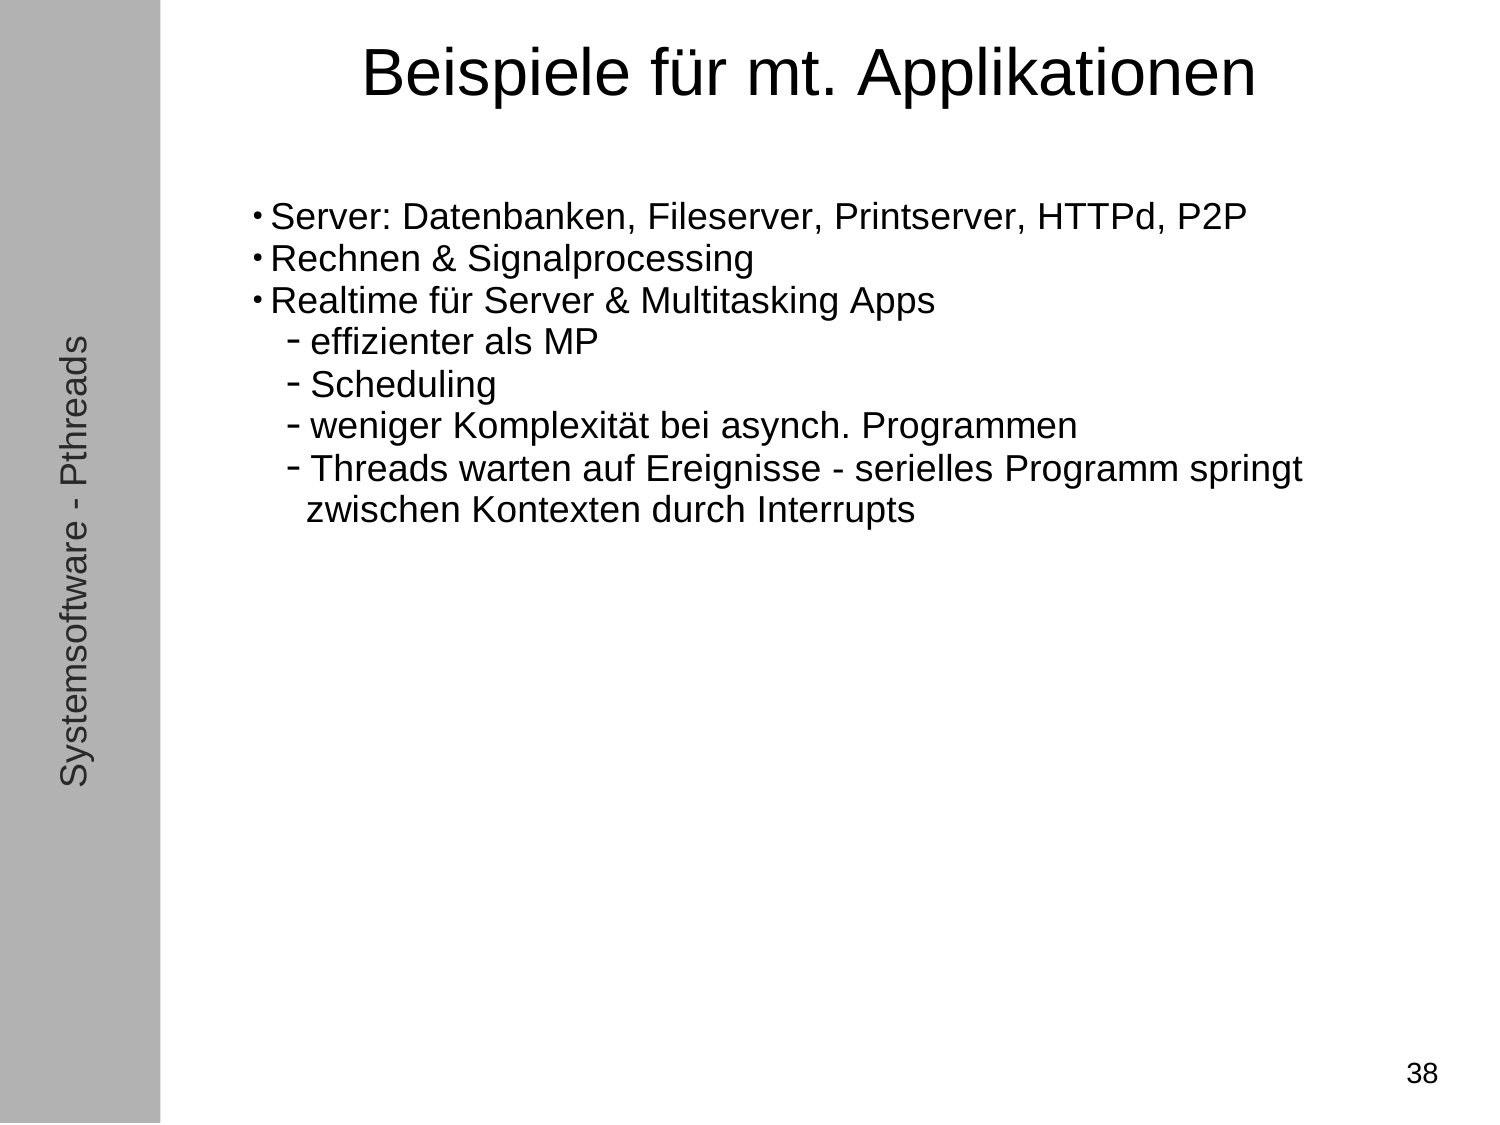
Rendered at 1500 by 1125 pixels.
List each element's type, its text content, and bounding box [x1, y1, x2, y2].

text_box Systemsoftware - Pthreads [47, 1, 121, 1124]
text_box <number> [1406, 1057, 1500, 1106]
text_box [0, 0, 160, 1123]
text_box Beispiele für mt. Applikationen [280, 27, 1340, 123]
text_box Server: Datenbanken, Fileserver, Printserver, HTTPd, P2P Rechnen & Signalprocessing Realtime für Server & Multitasking Apps effizienter als MP Scheduling weniger Komplexität bei asynch. Programmen Threads warten auf Ereignisse - serielles Programm springt zwischen Kontexten durch Interrupts [237, 187, 1448, 918]
